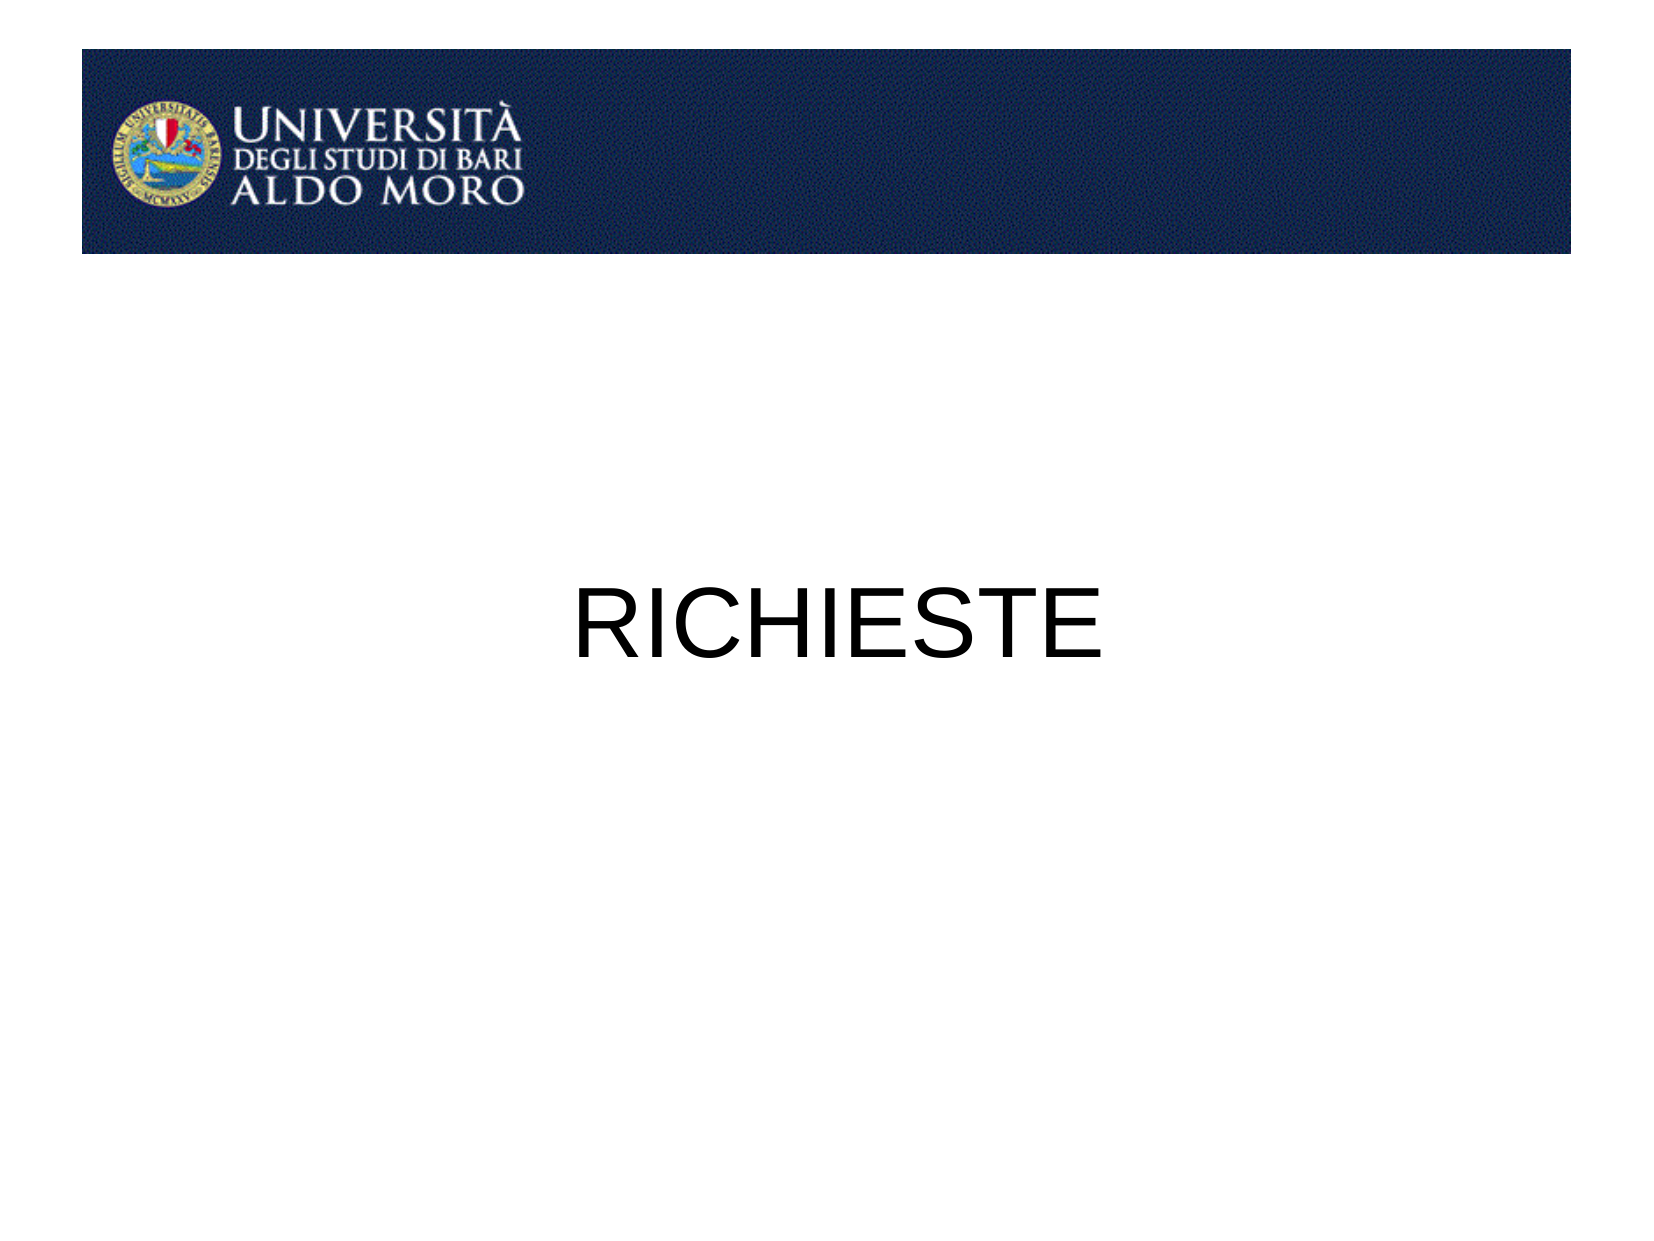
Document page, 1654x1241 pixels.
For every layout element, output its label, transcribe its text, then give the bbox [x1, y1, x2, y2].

list RICHIESTE [59, 566, 1548, 1241]
picture [82, 49, 1571, 254]
